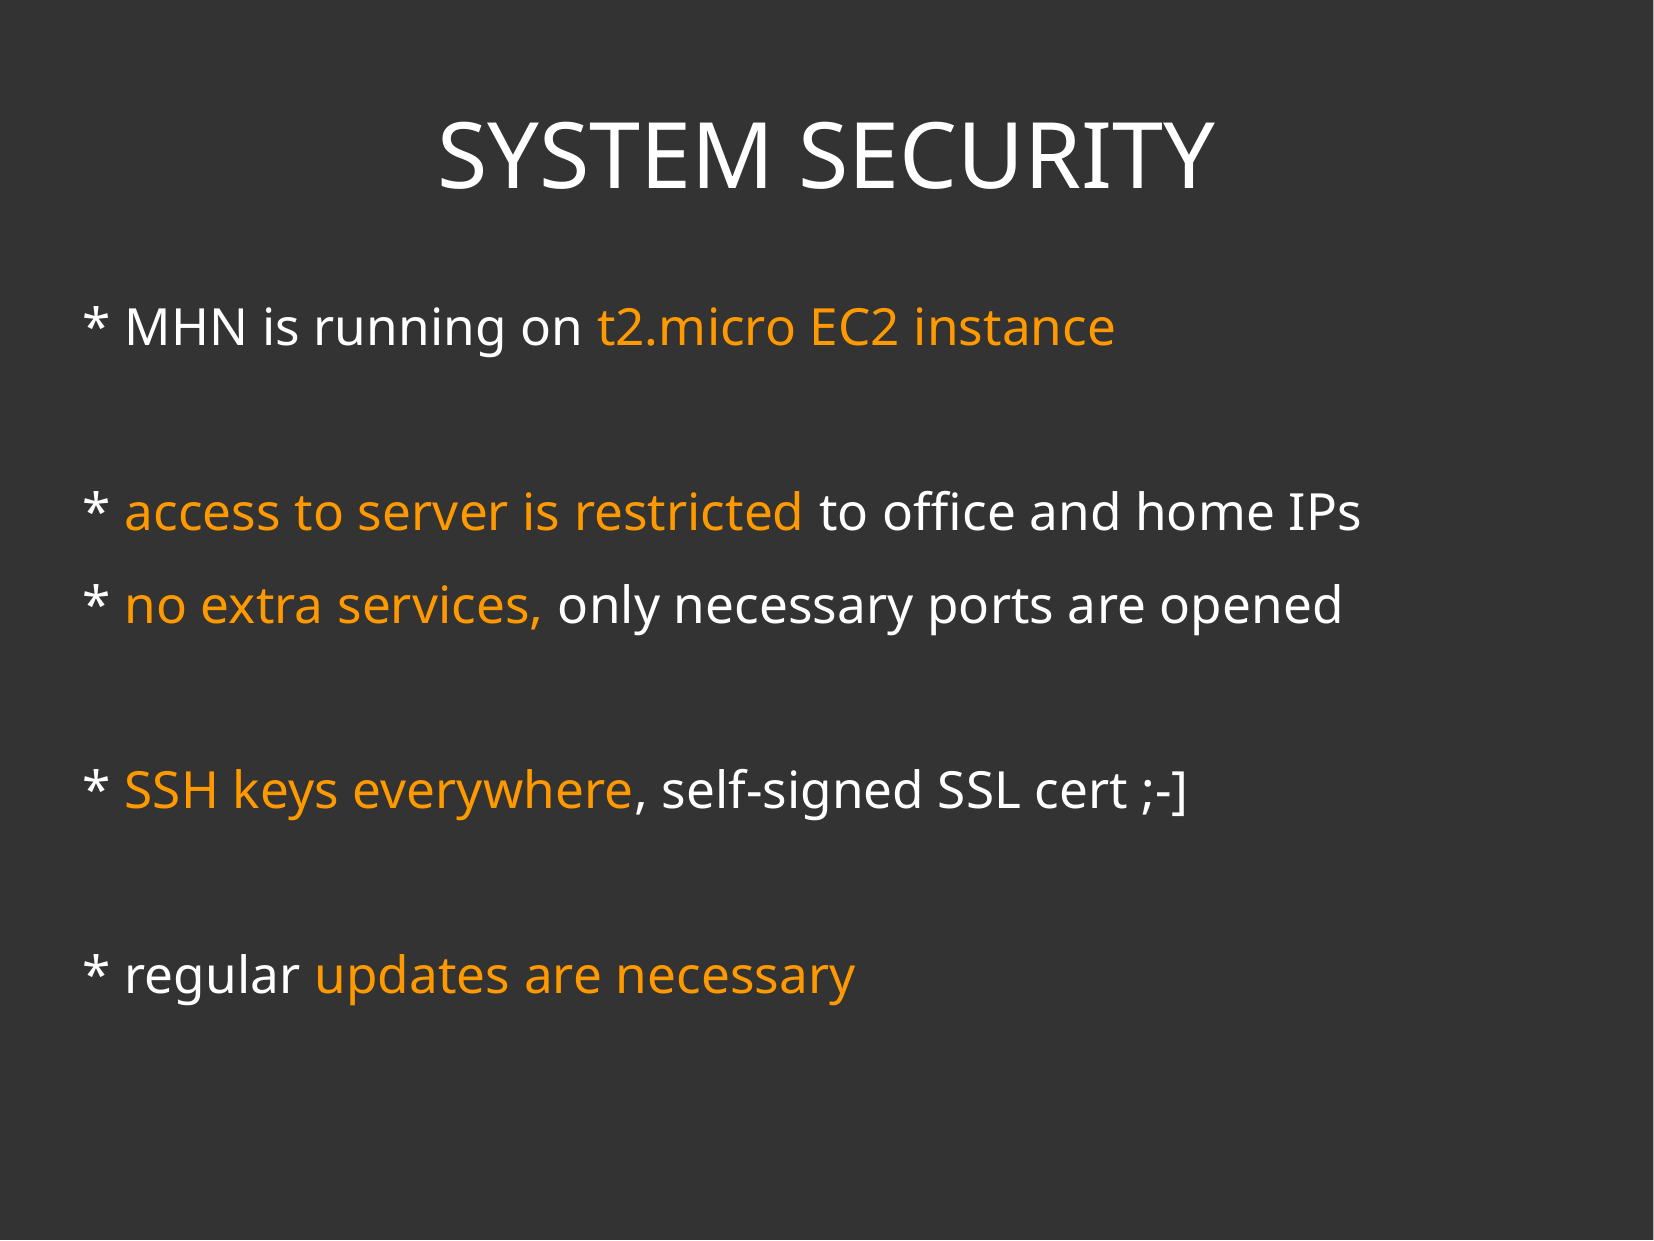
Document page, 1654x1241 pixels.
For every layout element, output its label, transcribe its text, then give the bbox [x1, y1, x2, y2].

list * MHN is running on t2.micro EC2 instance * access to server is restricted to office and home IPs * no extra services, only necessary ports are opened * SSH keys everywhere, self-signed SSL cert ;-] * regular updates are necessary [82, 290, 1571, 1010]
title SYSTEM SECURITY [82, 49, 1571, 257]
